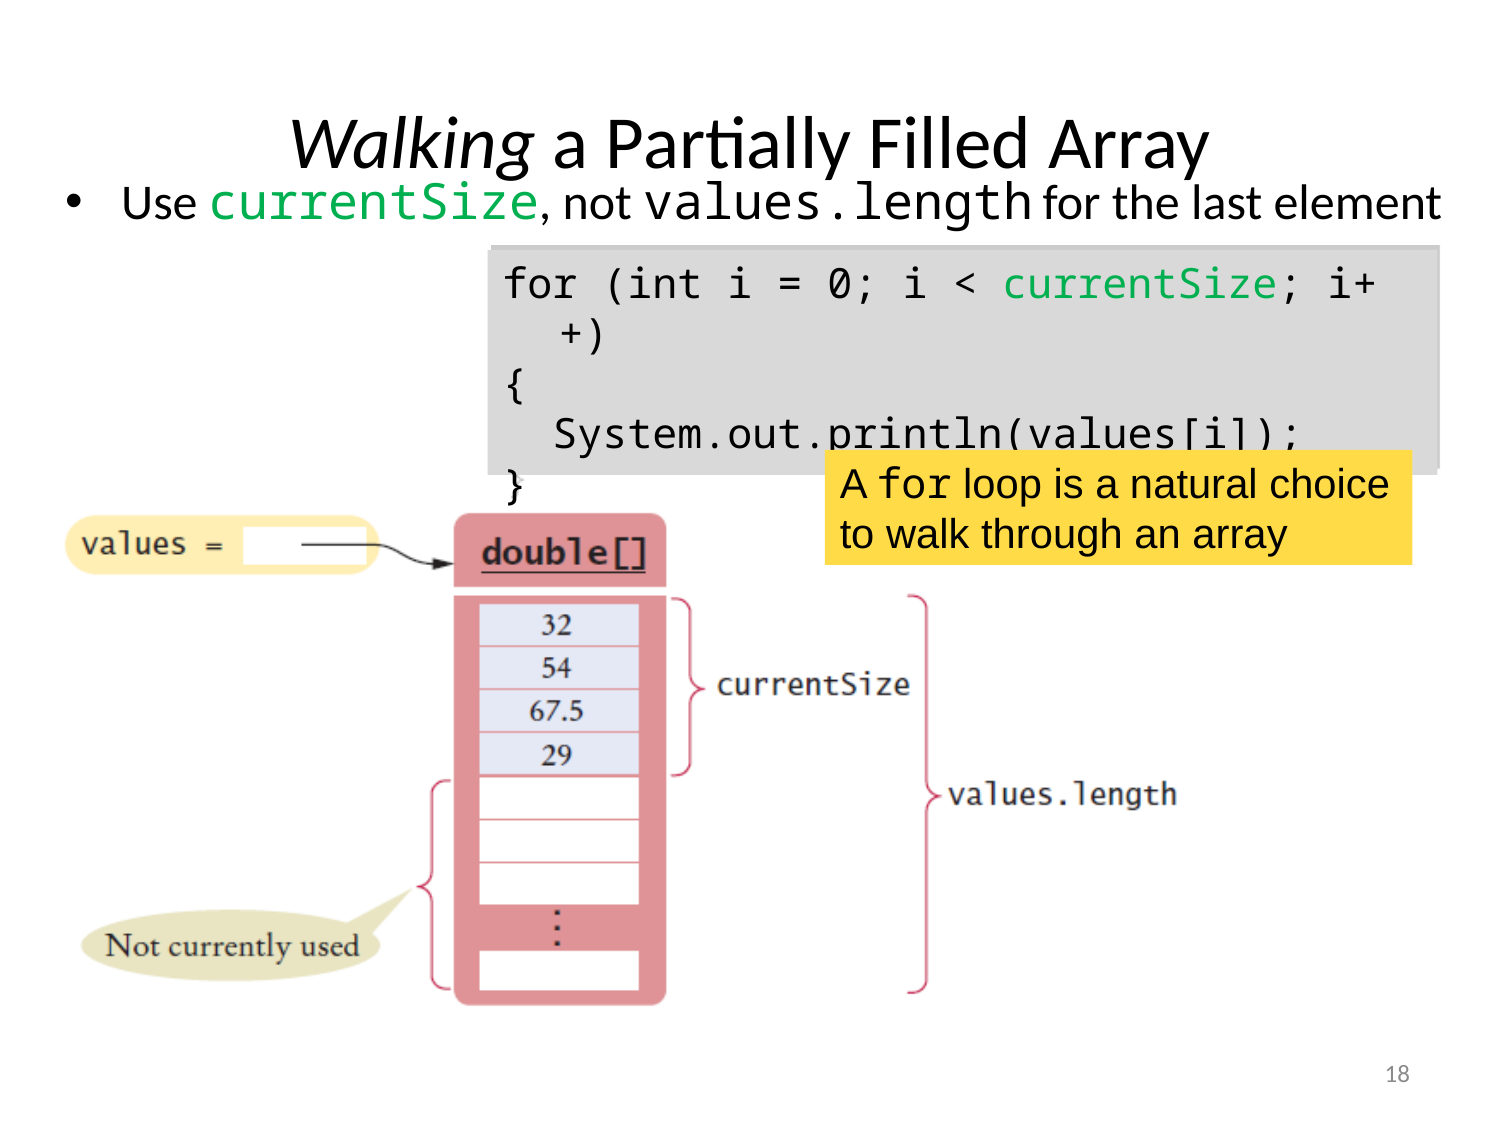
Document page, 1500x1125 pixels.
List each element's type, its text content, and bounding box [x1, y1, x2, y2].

title Walking a Partially Filled Array [75, 45, 1425, 162]
text_box for (int i = 0; i < currentSize; i++) { System.out.println(values[i]); } [487, 253, 1438, 475]
list Use currentSize, not values.length for the last element [50, 162, 1463, 253]
text_box A for loop is a natural choice to walk through an array [824, 449, 1413, 565]
slide_number <number> [1074, 1042, 1425, 1103]
picture [50, 474, 1189, 1013]
